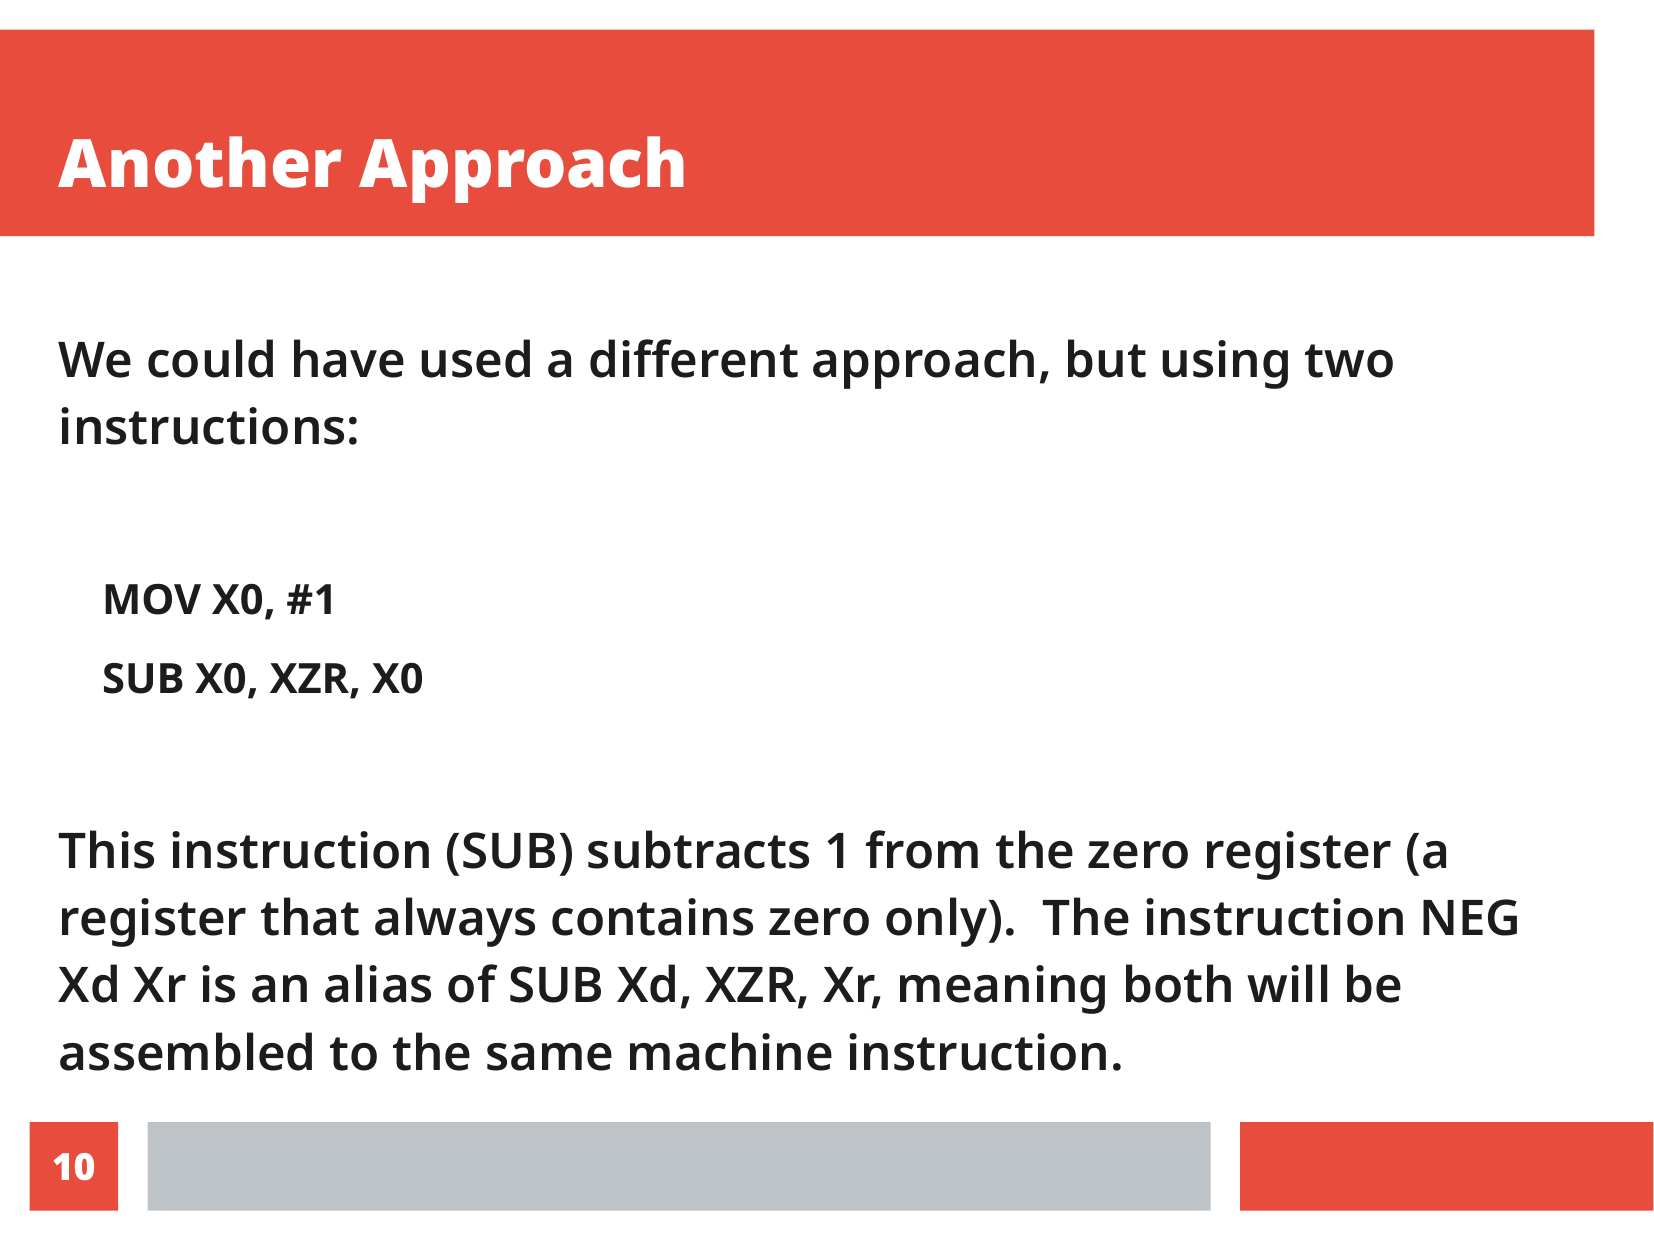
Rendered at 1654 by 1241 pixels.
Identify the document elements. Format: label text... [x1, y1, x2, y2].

title Another Approach [59, 59, 1595, 207]
list We could have used a different approach, but using two instructions: MOV X0, #1 SUB X0, XZR, X0 This instruction (SUB) subtracts 1 from the zero register (a register that always contains zero only). The instruction NEG Xd Xr is an alias of SUB Xd, XZR, Xr, meaning both will be assembled to the same machine instruction. [59, 324, 1565, 1093]
